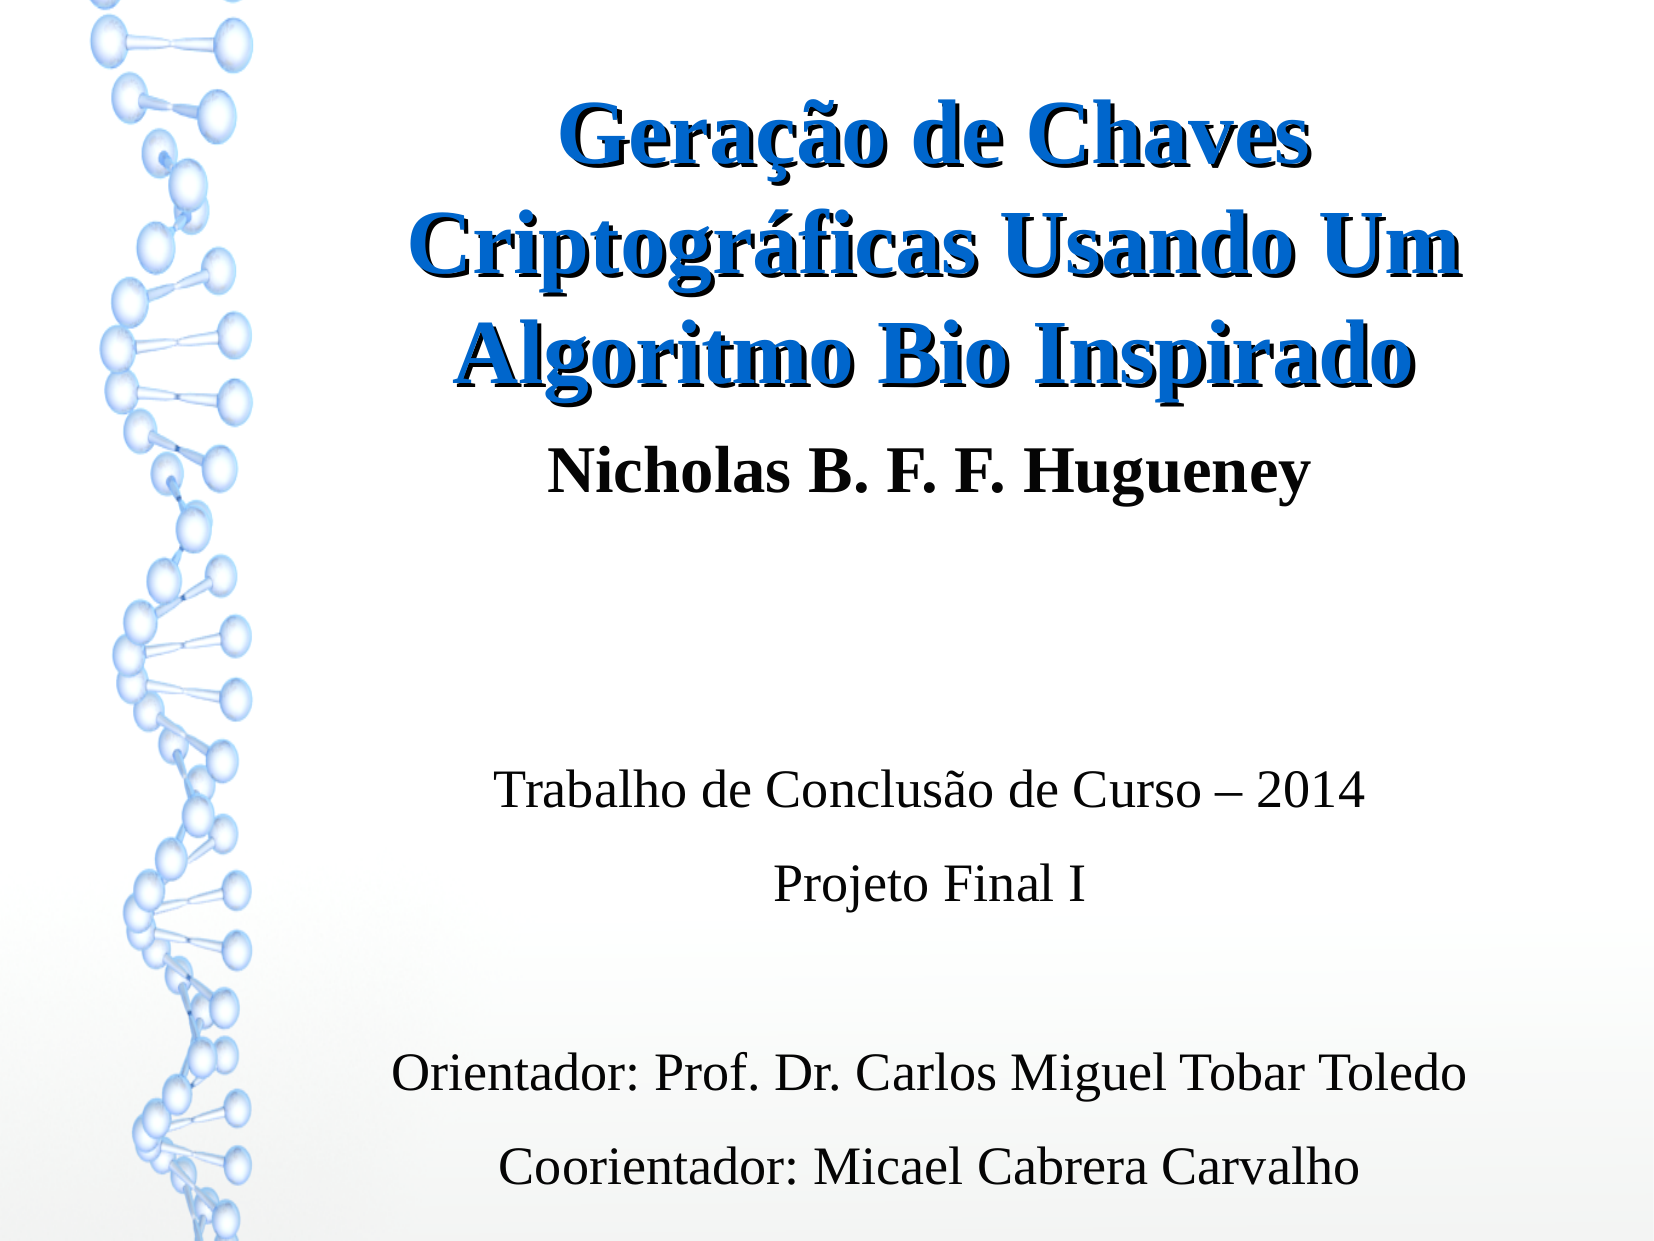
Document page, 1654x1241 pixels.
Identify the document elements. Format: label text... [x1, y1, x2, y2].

subtitle Nicholas B. F. F. Hugueney Trabalho de Conclusão de Curso – 2014 Projeto Final I Orientador: Prof. Dr. Carlos Miguel Tobar Toledo Coorientador: Micael Cabrera Carvalho [265, 450, 1595, 1171]
title Geração de Chaves Criptográficas Usando Um Algoritmo Bio Inspirado [270, 84, 1599, 390]
